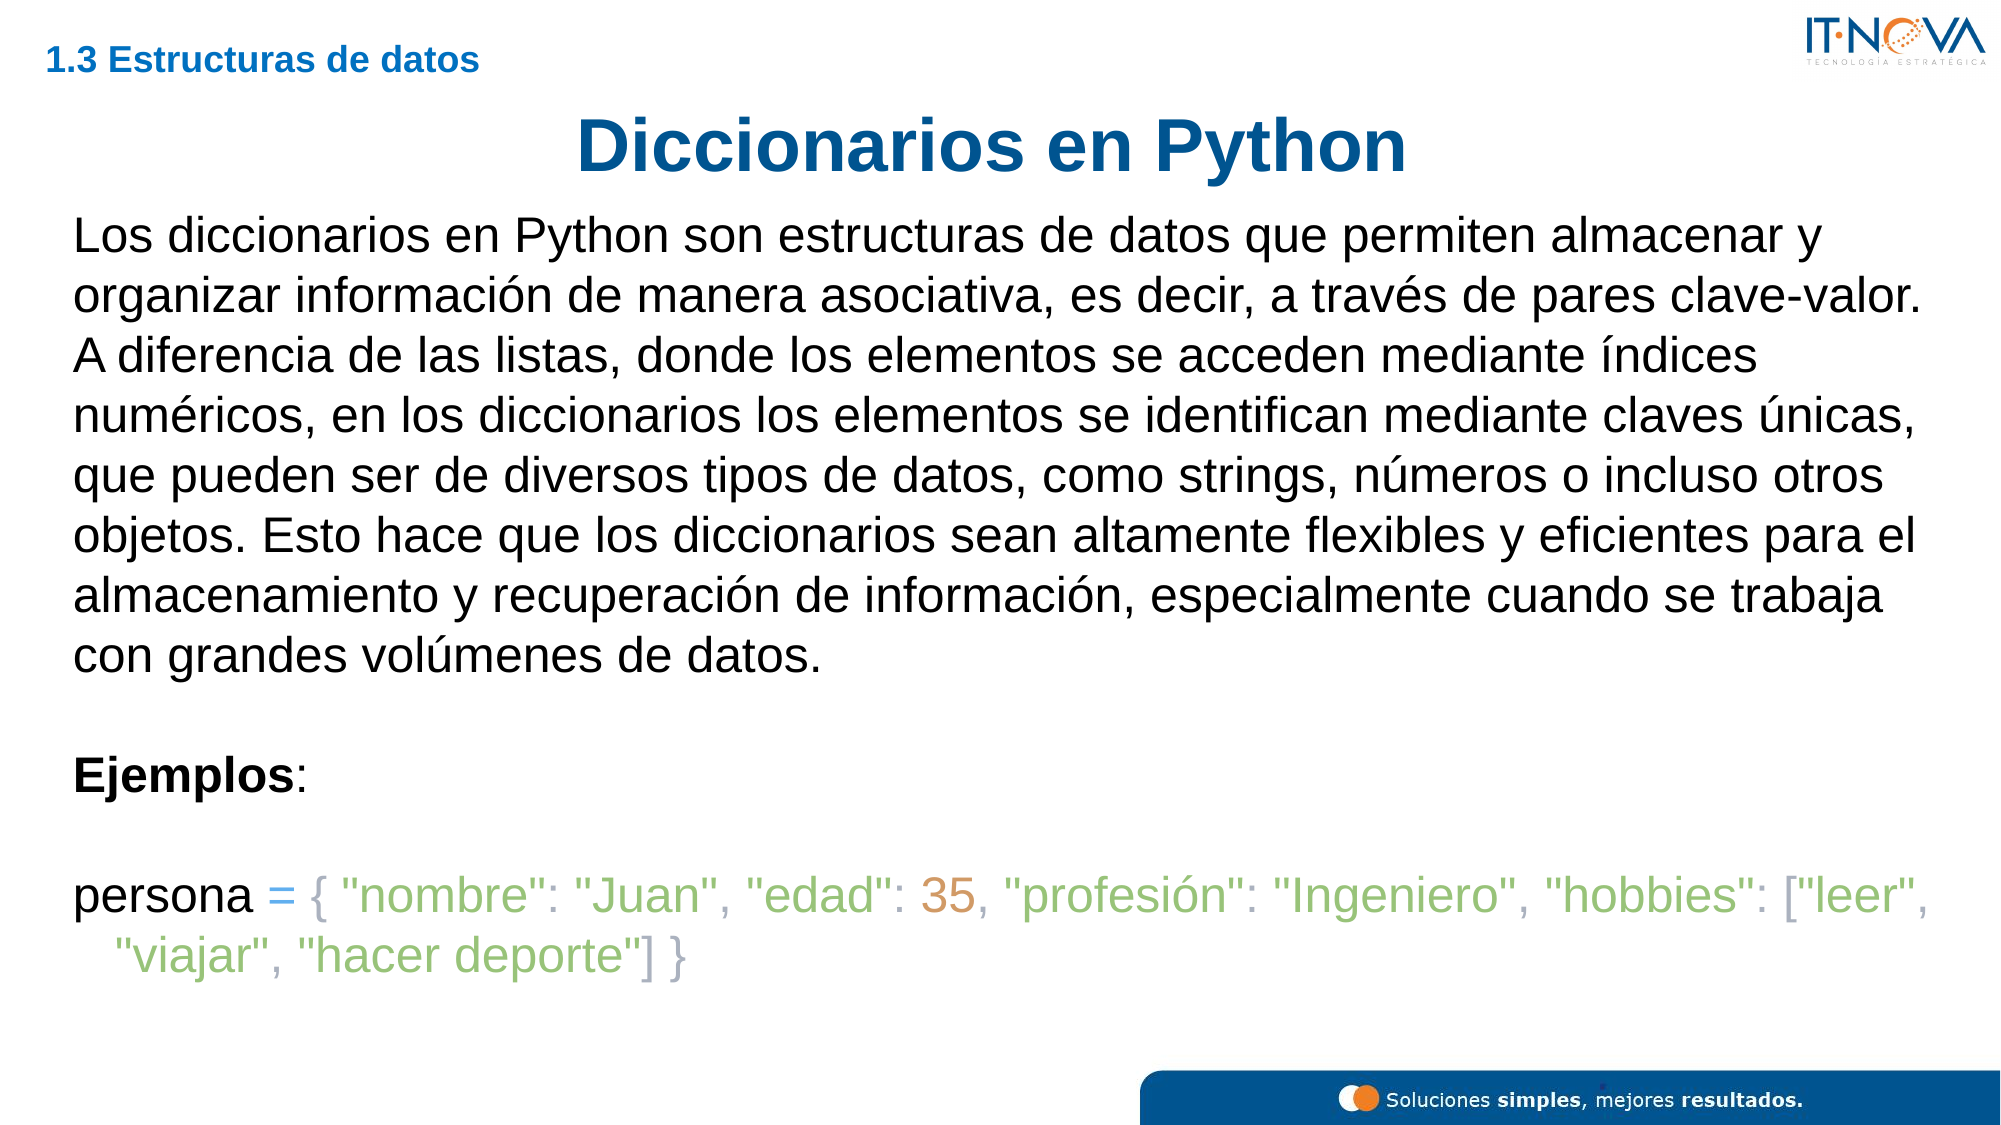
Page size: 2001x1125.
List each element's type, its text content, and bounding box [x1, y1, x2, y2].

text_box 1.3 Estructuras de datos [30, 27, 548, 89]
text_box Los diccionarios en Python son estructuras de datos que permiten almacenar y organizar información de manera asociativa, es decir, a través de pares clave-valor. A diferencia de las listas, donde los elementos se acceden mediante índices numéricos, en los diccionarios los elementos se identifican mediante claves únicas, que pueden ser de diversos tipos de datos, como strings, números o incluso otros objetos. Esto hace que los diccionarios sean altamente flexibles y eficientes para el almacenamiento y recuperación de información, especialmente cuando se trabaja con grandes volúmenes de datos. Ejemplos: persona = { "nombre": "Juan", "edad": 35, "profesión": "Ingeniero", "hobbies": ["leer", "viajar", "hacer deporte"] } [57, 195, 1948, 999]
text_box Diccionarios en Python [561, 88, 1444, 195]
